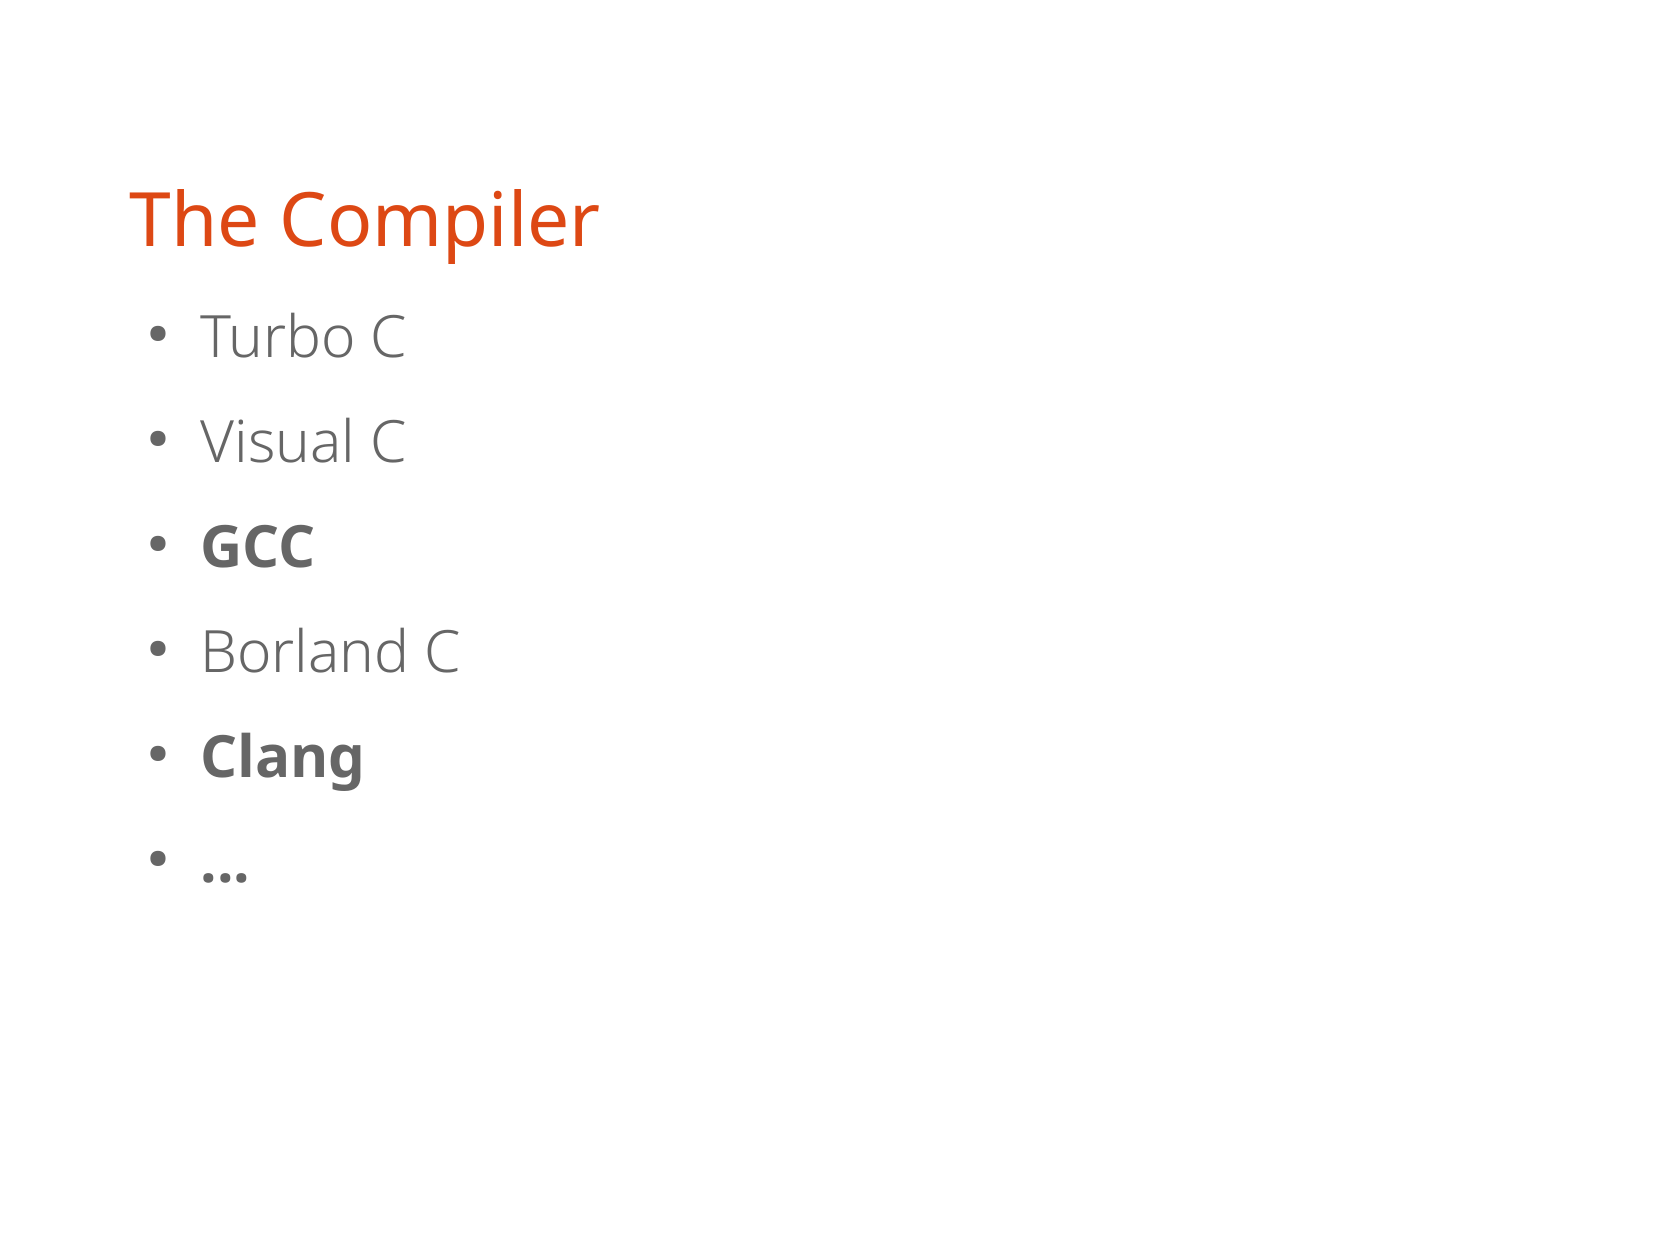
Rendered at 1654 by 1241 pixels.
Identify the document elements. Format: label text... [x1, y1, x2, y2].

title The Compiler [129, 153, 1518, 281]
list Turbo C Visual C GCC Borland C Clang ... [129, 295, 1518, 1010]
